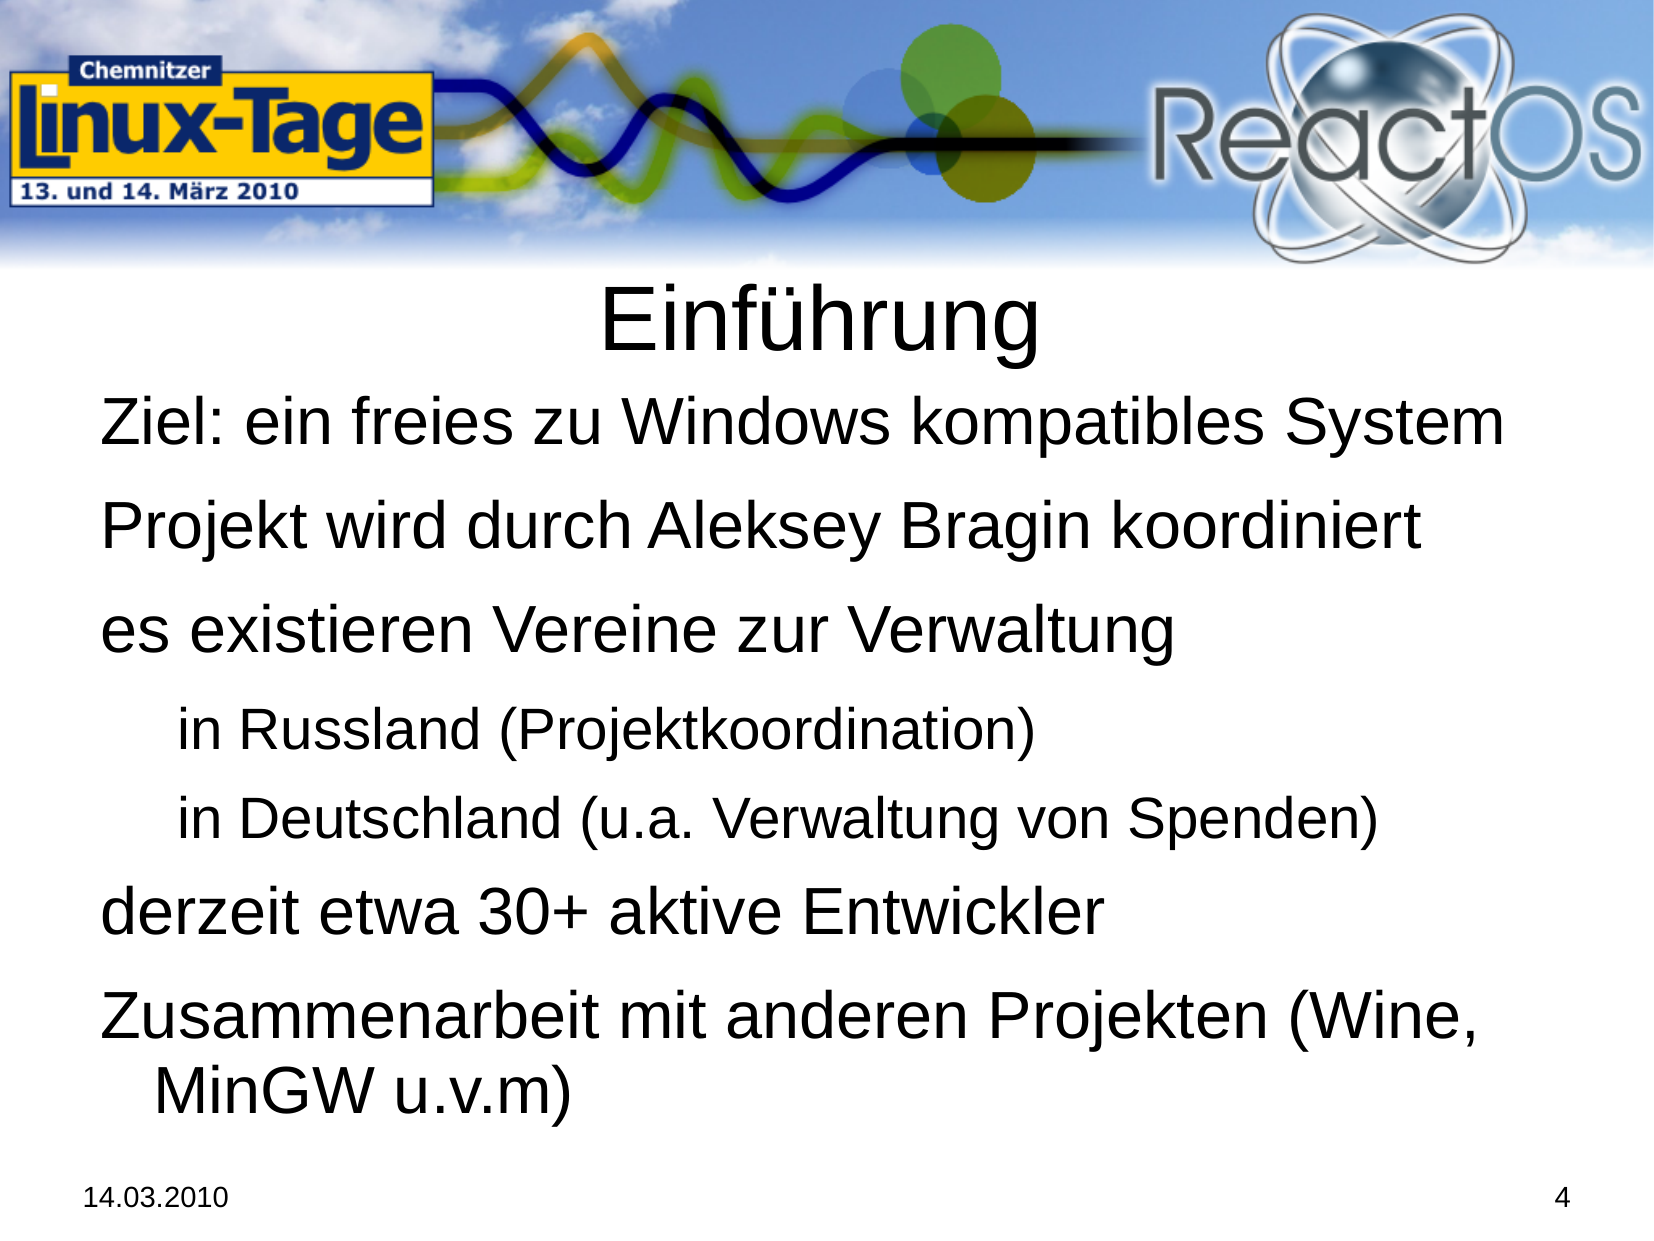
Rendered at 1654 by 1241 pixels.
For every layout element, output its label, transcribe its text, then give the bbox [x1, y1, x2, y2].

title Einführung [76, 230, 1565, 408]
picture [0, 0, 1654, 1241]
list Ziel: ein freies zu Windows kompatibles System Projekt wird durch Aleksey Bragin koordiniert es existieren Vereine zur Verwaltung in Russland (Projektkoordination) in Deutschland (u.a. Verwaltung von Spenden) derzeit etwa 30+ aktive Entwickler Zusammenarbeit mit anderen Projekten (Wine, MinGW u.v.m) [82, 383, 1571, 1128]
